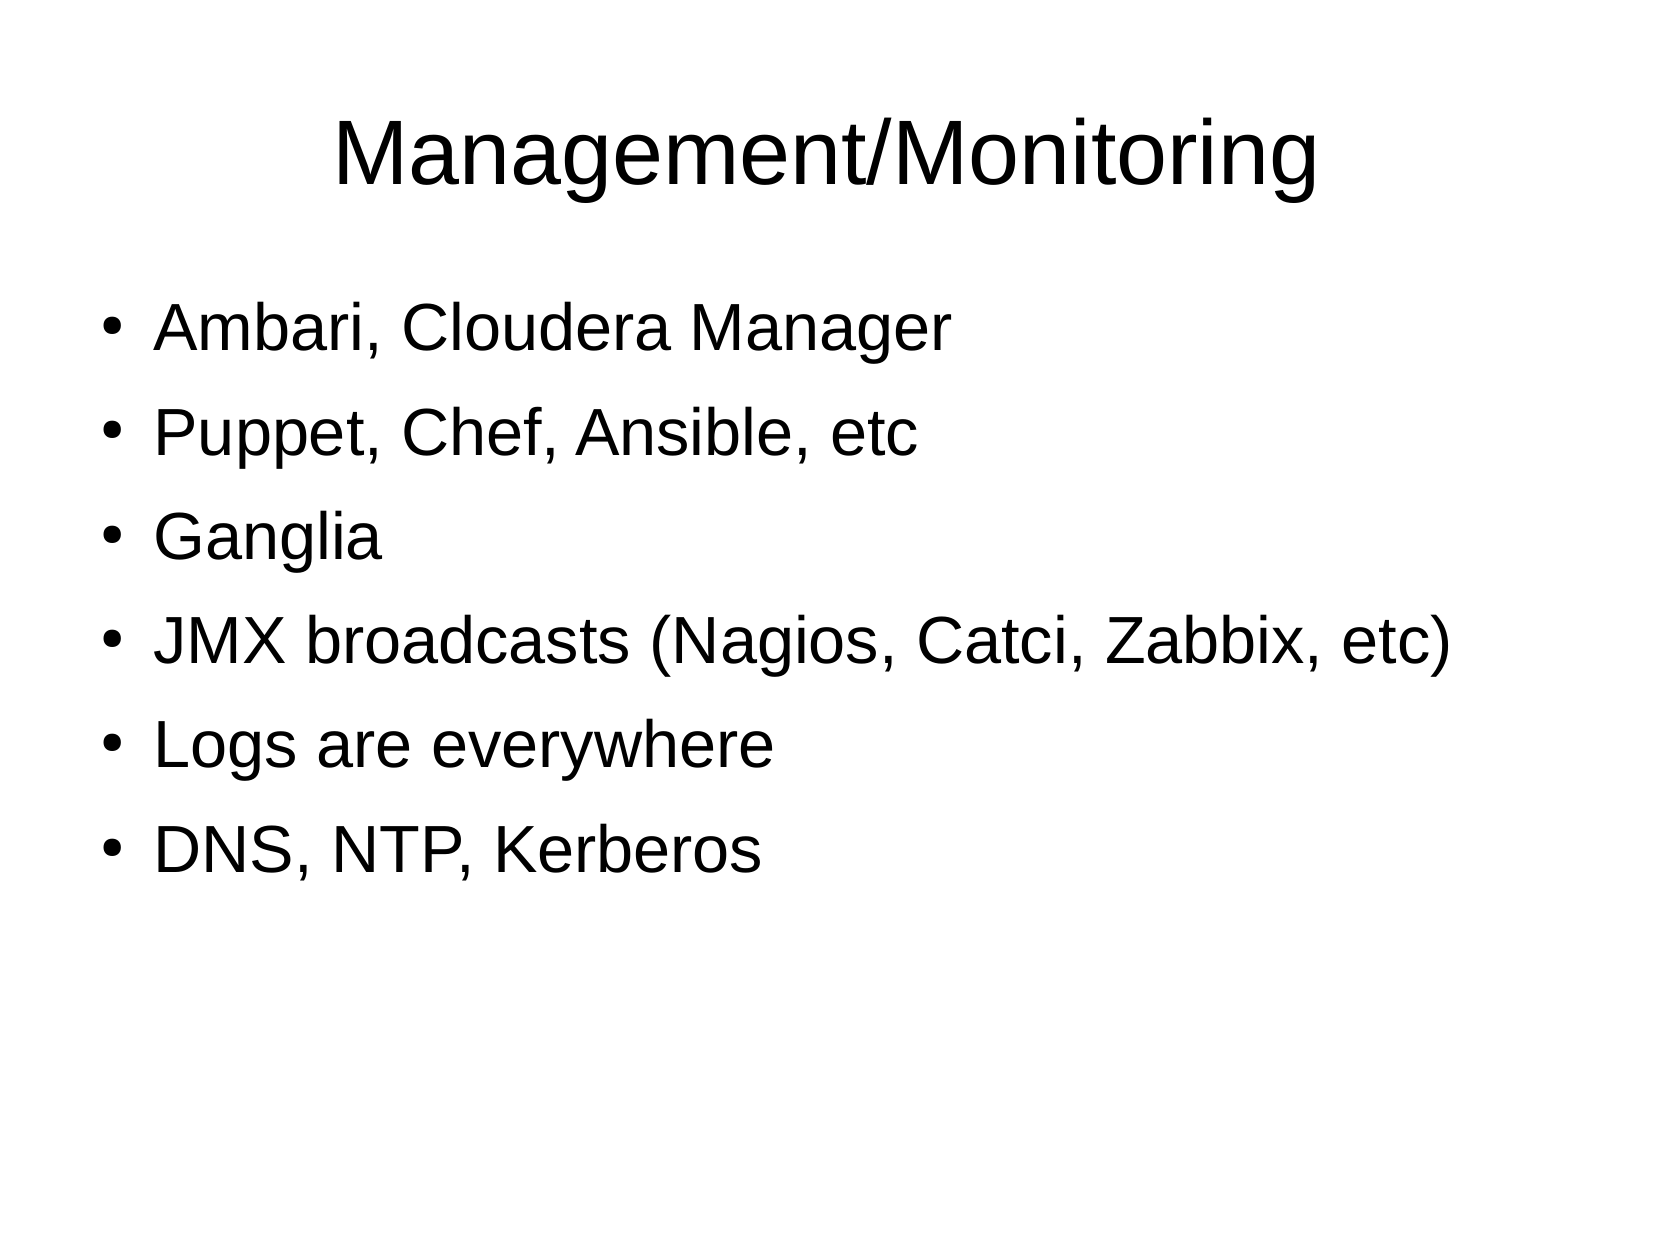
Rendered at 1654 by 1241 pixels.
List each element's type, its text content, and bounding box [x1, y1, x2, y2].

title Management/Monitoring [82, 49, 1571, 257]
list Ambari, Cloudera Manager Puppet, Chef, Ansible, etc Ganglia JMX broadcasts (Nagios, Catci, Zabbix, etc) Logs are everywhere DNS, NTP, Kerberos [82, 290, 1571, 1010]
